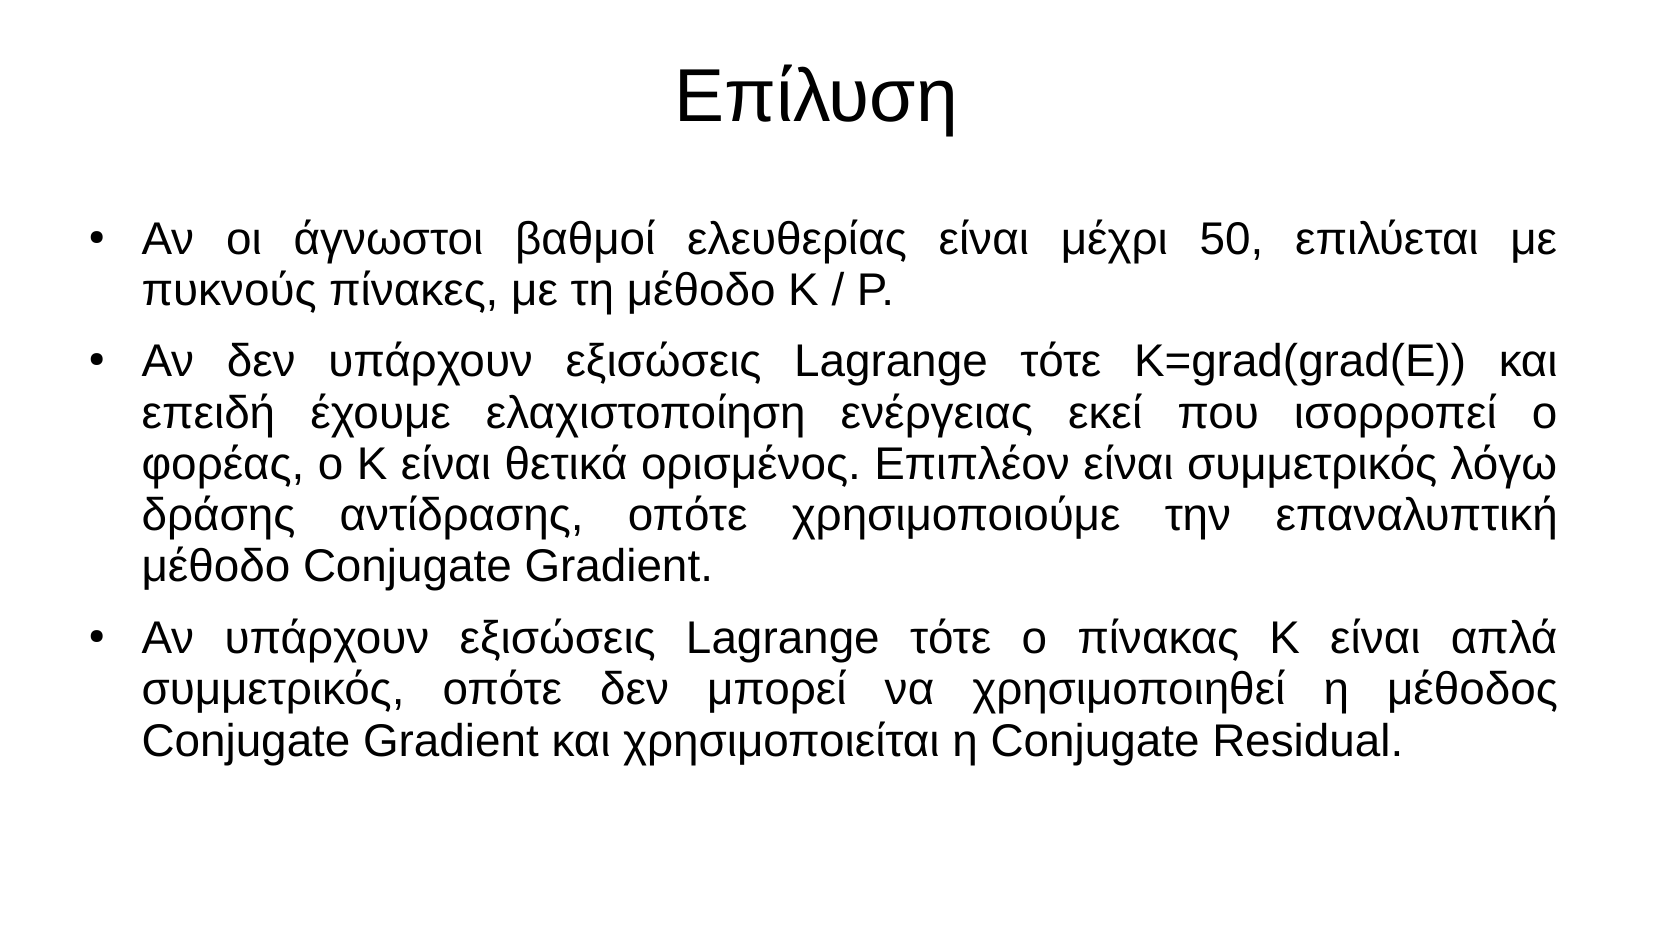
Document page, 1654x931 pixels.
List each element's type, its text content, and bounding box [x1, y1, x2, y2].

list Αν οι άγνωστοι βαθμοί ελευθερίας είναι μέχρι 50, επιλύεται με πυκνούς πίνακες, με τη μέθοδο K / P. Αν δεν υπάρχουν εξισώσεις Lagrange τότε Κ=grad(grad(E)) και επειδή έχουμε ελαχιστοποίηση ενέργειας εκεί που ισορροπεί ο φορέας, ο Κ είναι θετικά ορισμένος. Επιπλέον είναι συμμετρικός λόγω δράσης αντίδρασης, οπότε χρησιμοποιούμε την επαναλυπτική μέθοδο Conjugate Gradient. Αν υπάρχουν εξισώσεις Lagrange τότε ο πίνακας Κ είναι απλά συμμετρικός, οπότε δεν μπορεί να χρησιμοποιηθεί η μέθοδος Conjugate Gradient και χρησιμοποιείται η Conjugate Residual. [70, 212, 1559, 898]
chart [777, 451, 896, 511]
title Επίλυση [82, 37, 1571, 154]
